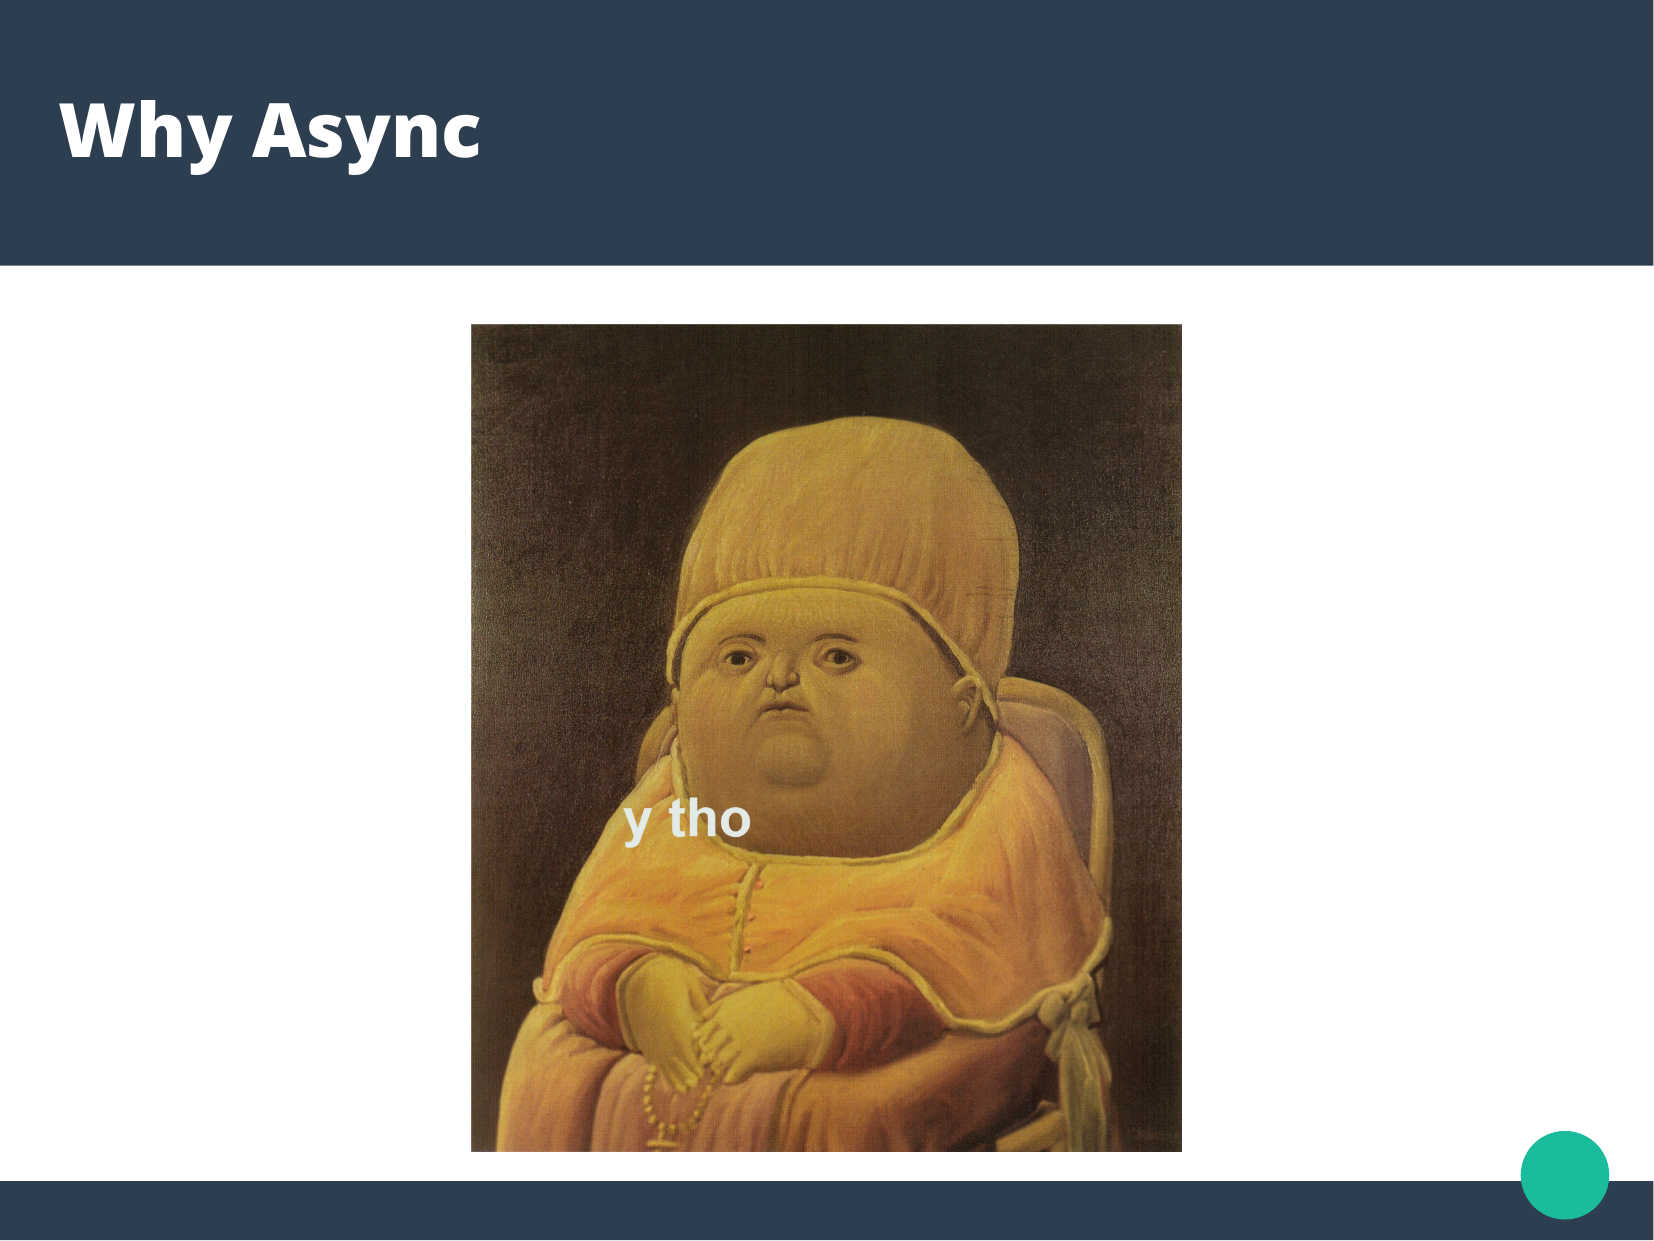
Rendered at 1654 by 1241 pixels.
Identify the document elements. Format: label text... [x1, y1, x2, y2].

picture [471, 324, 1182, 1152]
title Why Async [59, 49, 1595, 207]
